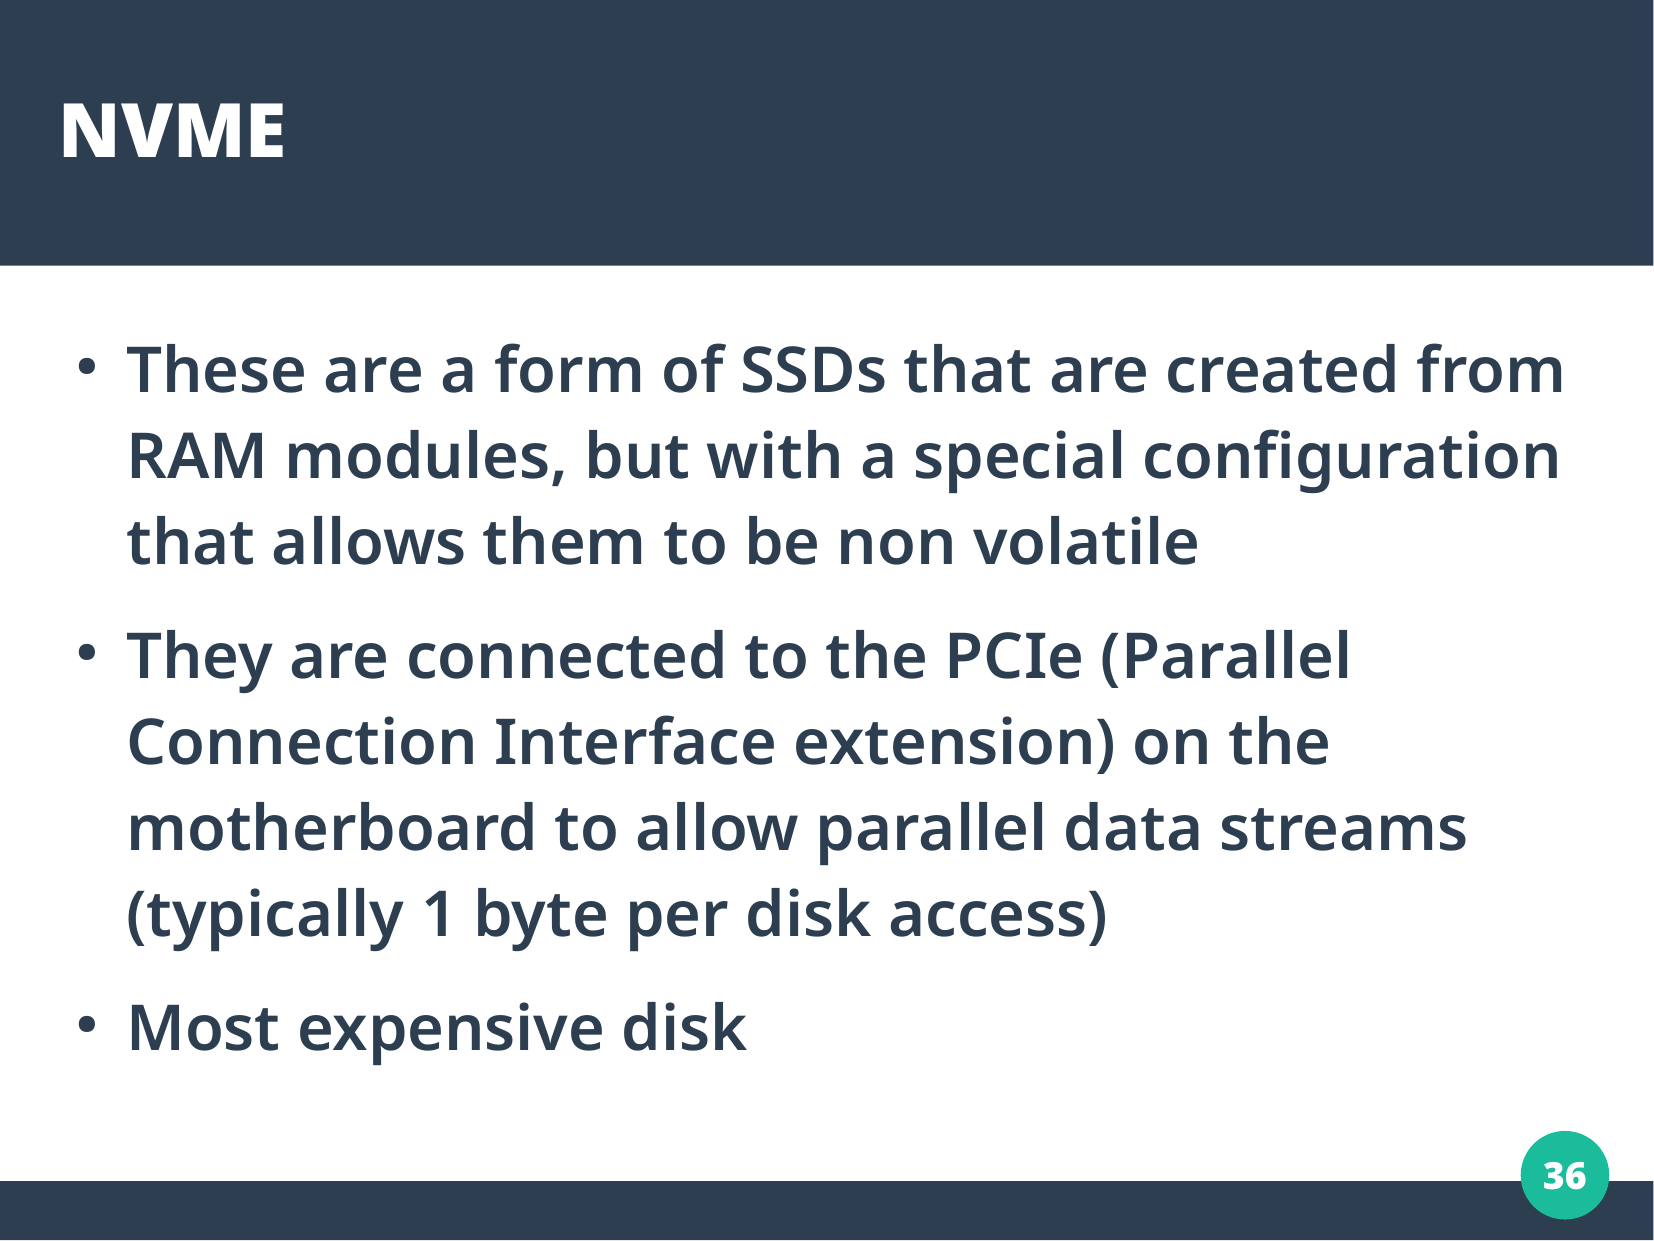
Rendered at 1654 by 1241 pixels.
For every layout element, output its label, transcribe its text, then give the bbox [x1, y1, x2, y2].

title NVME [59, 49, 1595, 207]
list These are a form of SSDs that are created from RAM modules, but with a special configuration that allows them to be non volatile They are connected to the PCIe (Parallel Connection Interface extension) on the motherboard to allow parallel data streams (typically 1 byte per disk access) Most expensive disk [59, 324, 1595, 1152]
